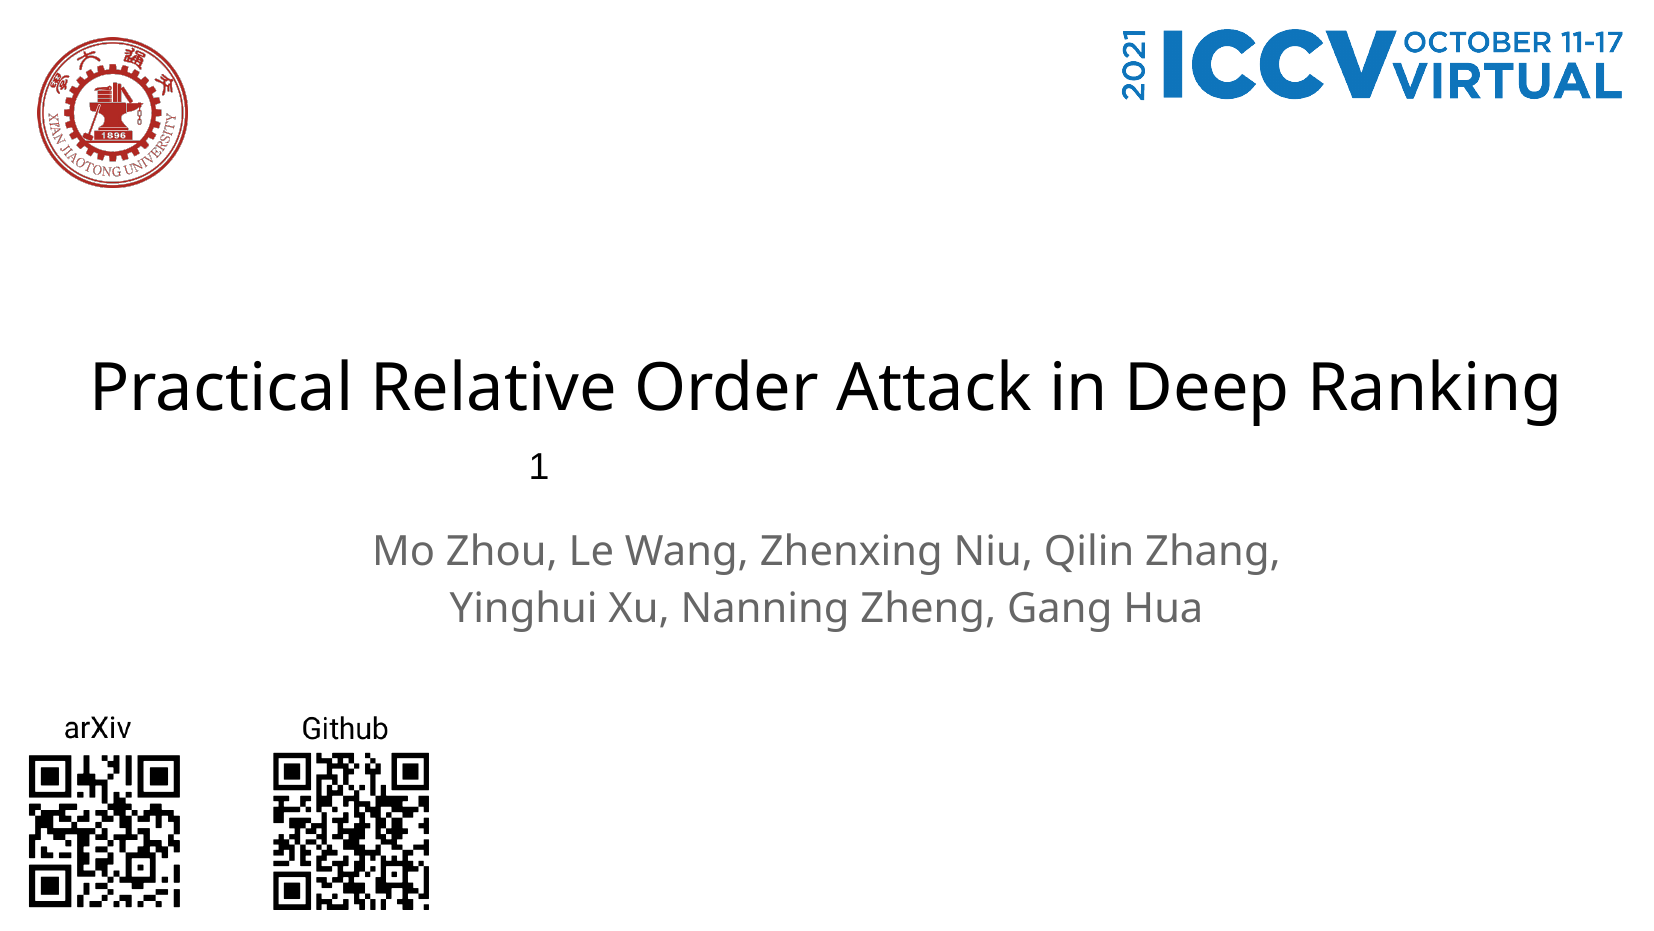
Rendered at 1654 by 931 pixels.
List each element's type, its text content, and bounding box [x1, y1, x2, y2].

subtitle Practical Relative Order Attack in Deep Ranking Mo Zhou, Le Wang, Zhenxing Niu, Qilin Zhang, Yinghui Xu, Nanning Zheng, Gang Hua [82, 217, 1571, 758]
picture [1090, 0, 1654, 141]
text_box <number> [513, 438, 751, 509]
picture [37, 37, 188, 188]
picture [0, 693, 462, 931]
